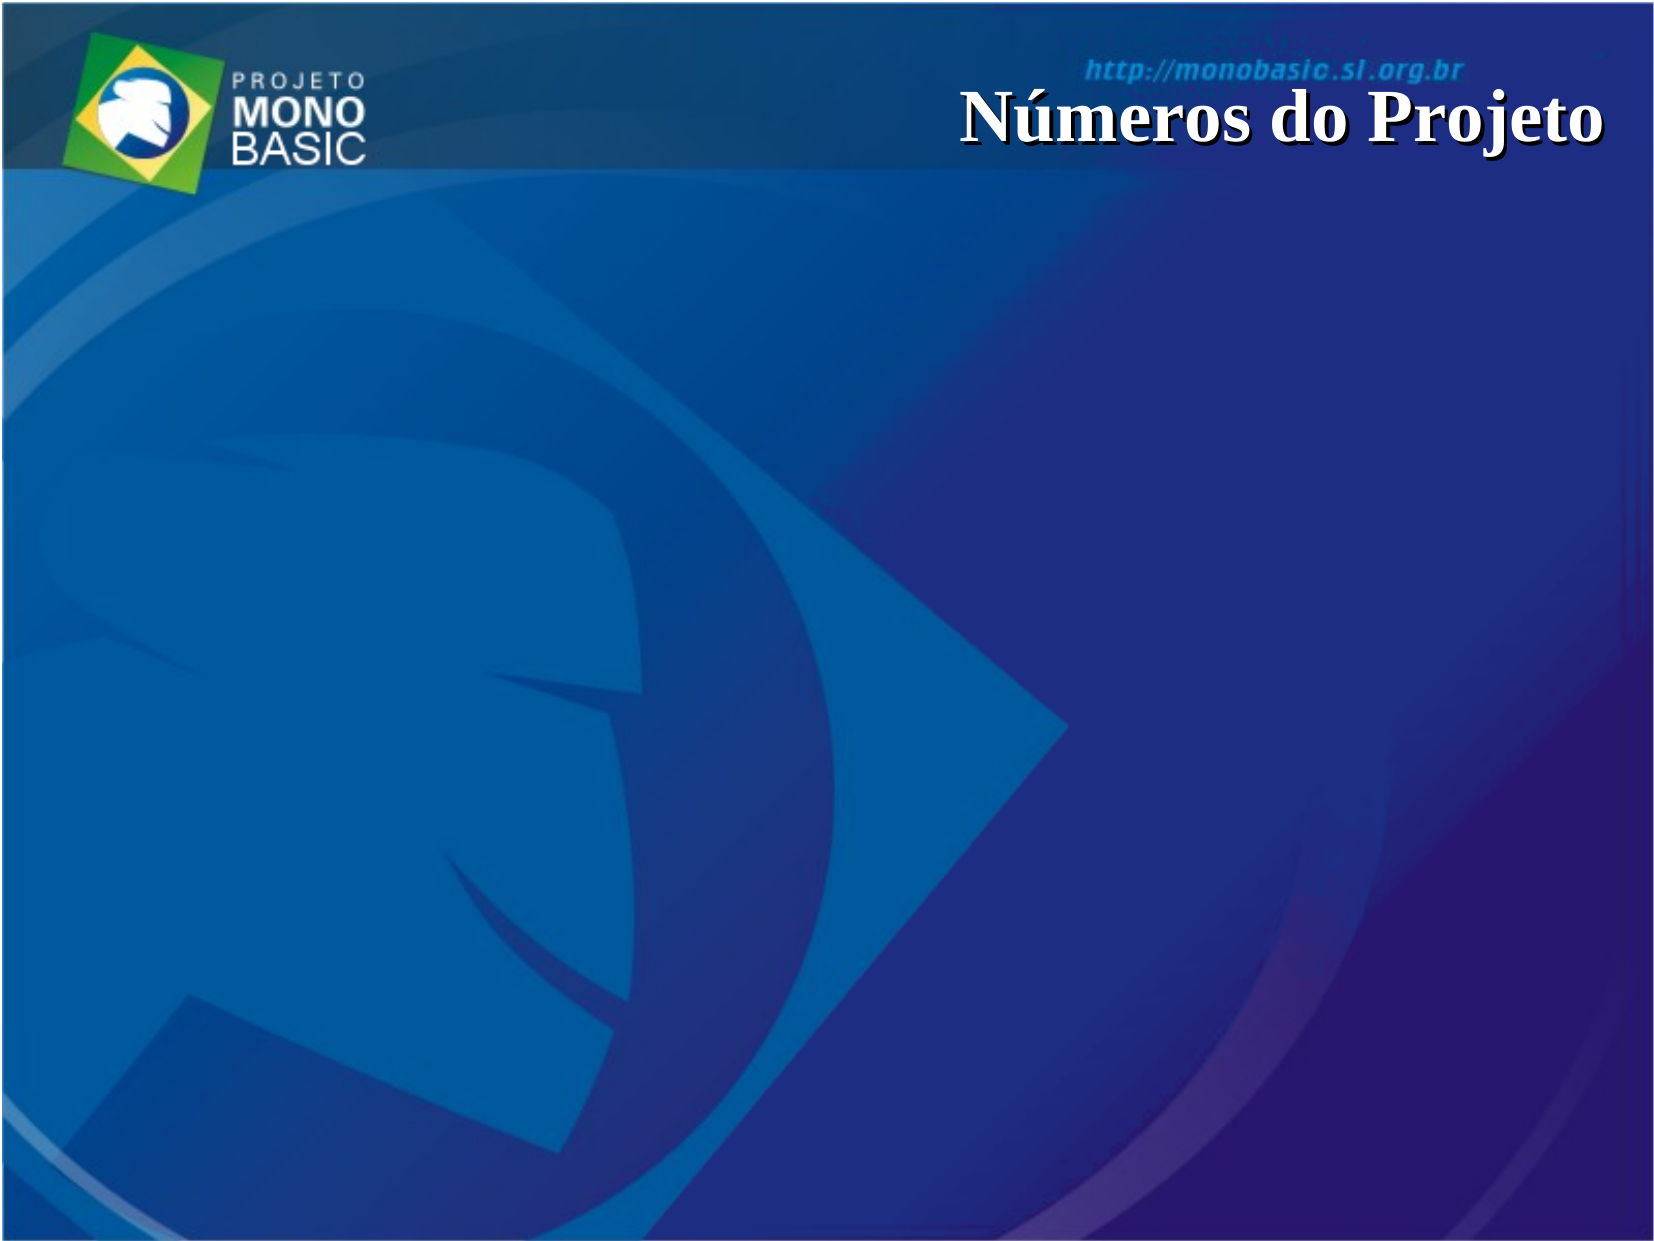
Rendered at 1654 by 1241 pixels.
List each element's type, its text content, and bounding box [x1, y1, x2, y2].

title Números do Projeto [222, 43, 1606, 191]
picture [2, 2, 1654, 1241]
